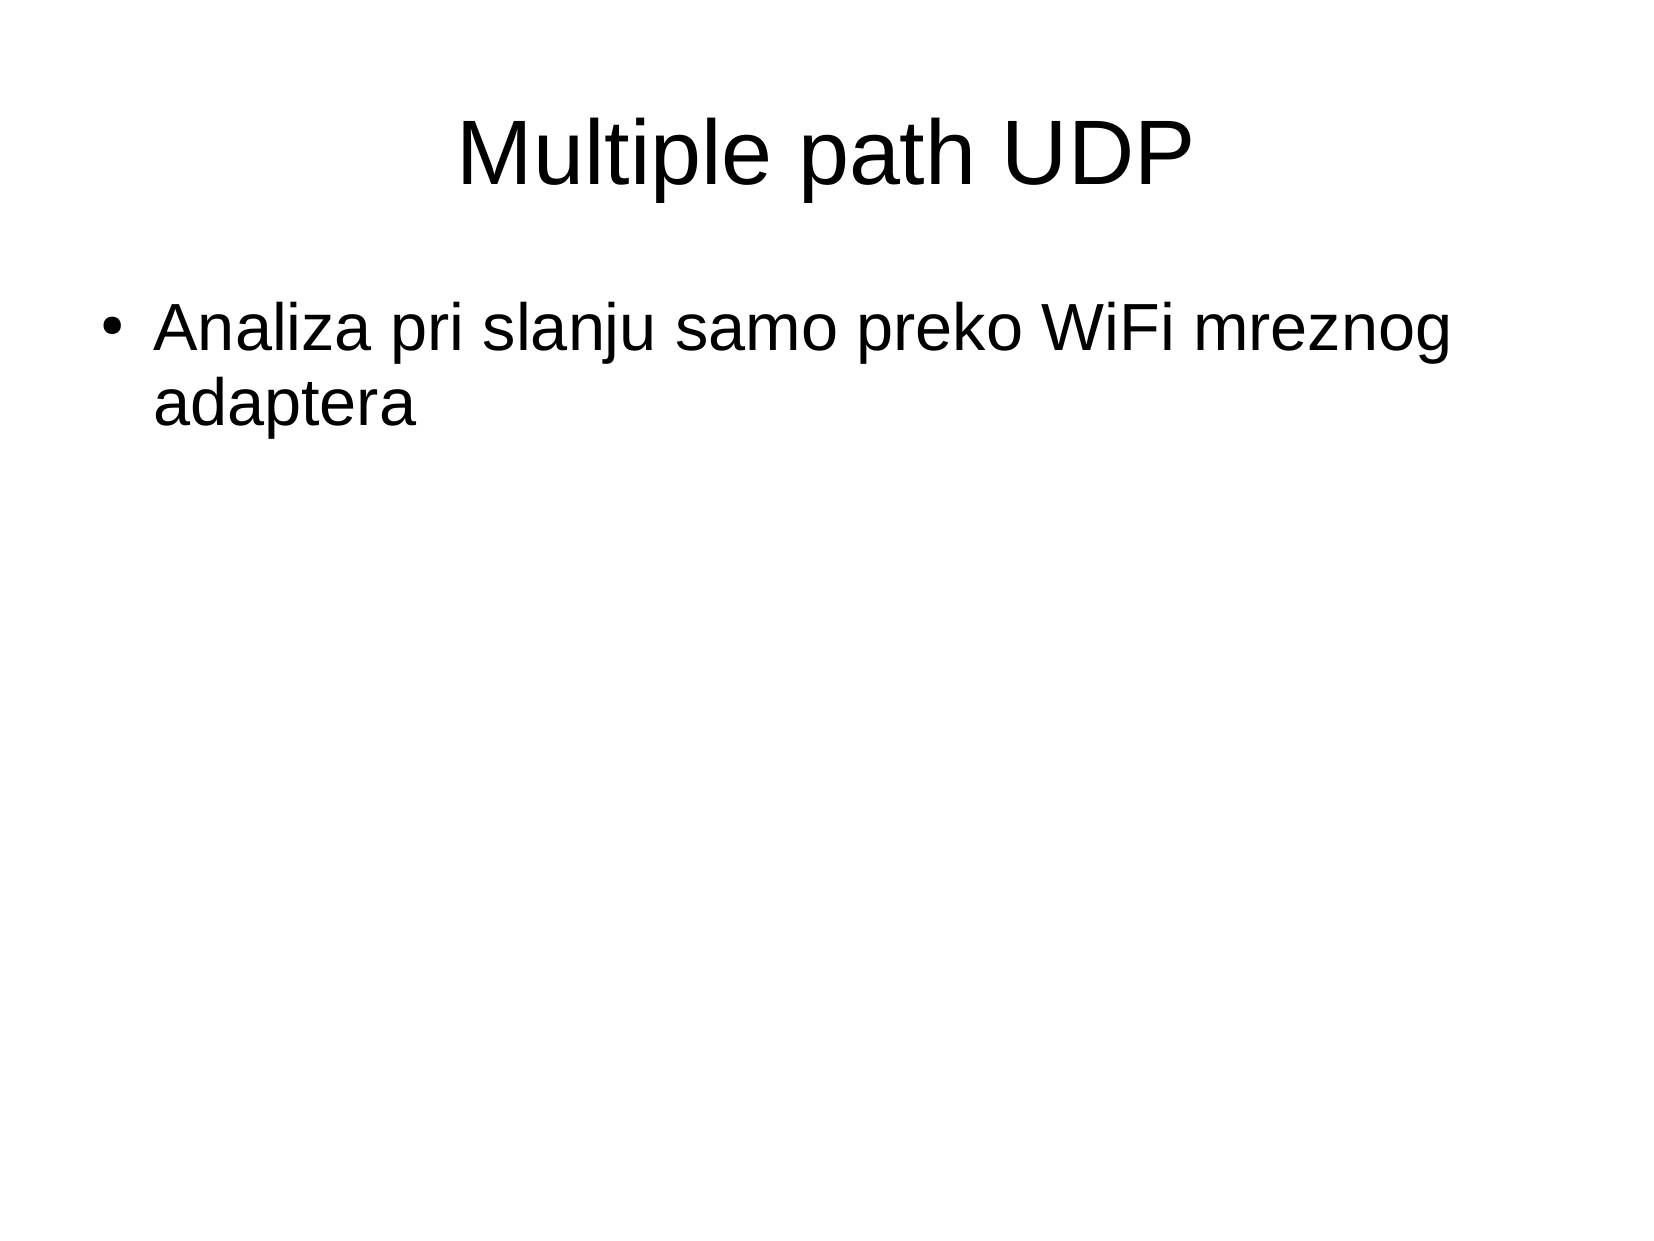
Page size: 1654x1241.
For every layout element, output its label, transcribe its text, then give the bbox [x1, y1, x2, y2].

title Multiple path UDP [82, 49, 1571, 257]
list Analiza pri slanju samo preko WiFi mreznog adaptera [82, 290, 1571, 1010]
